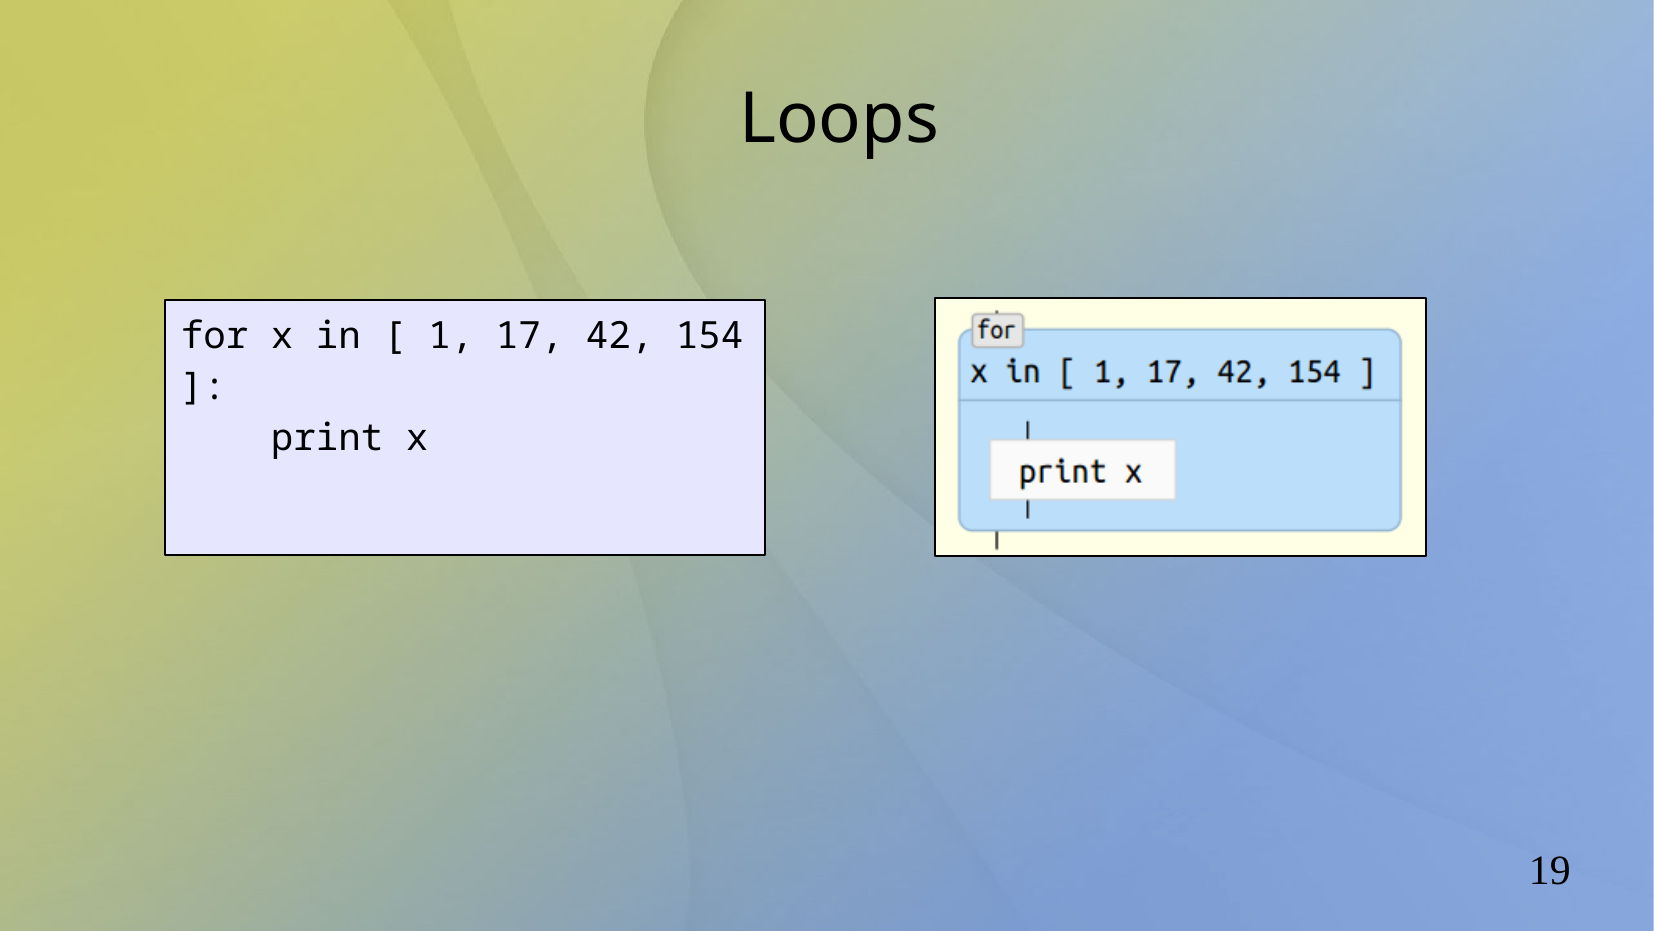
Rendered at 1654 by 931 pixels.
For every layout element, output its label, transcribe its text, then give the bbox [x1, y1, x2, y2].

text_box for x in [ 1, 17, 42, 154 ]: print x [165, 300, 766, 556]
picture [0, 0, 1654, 931]
title Loops [82, 37, 1571, 193]
